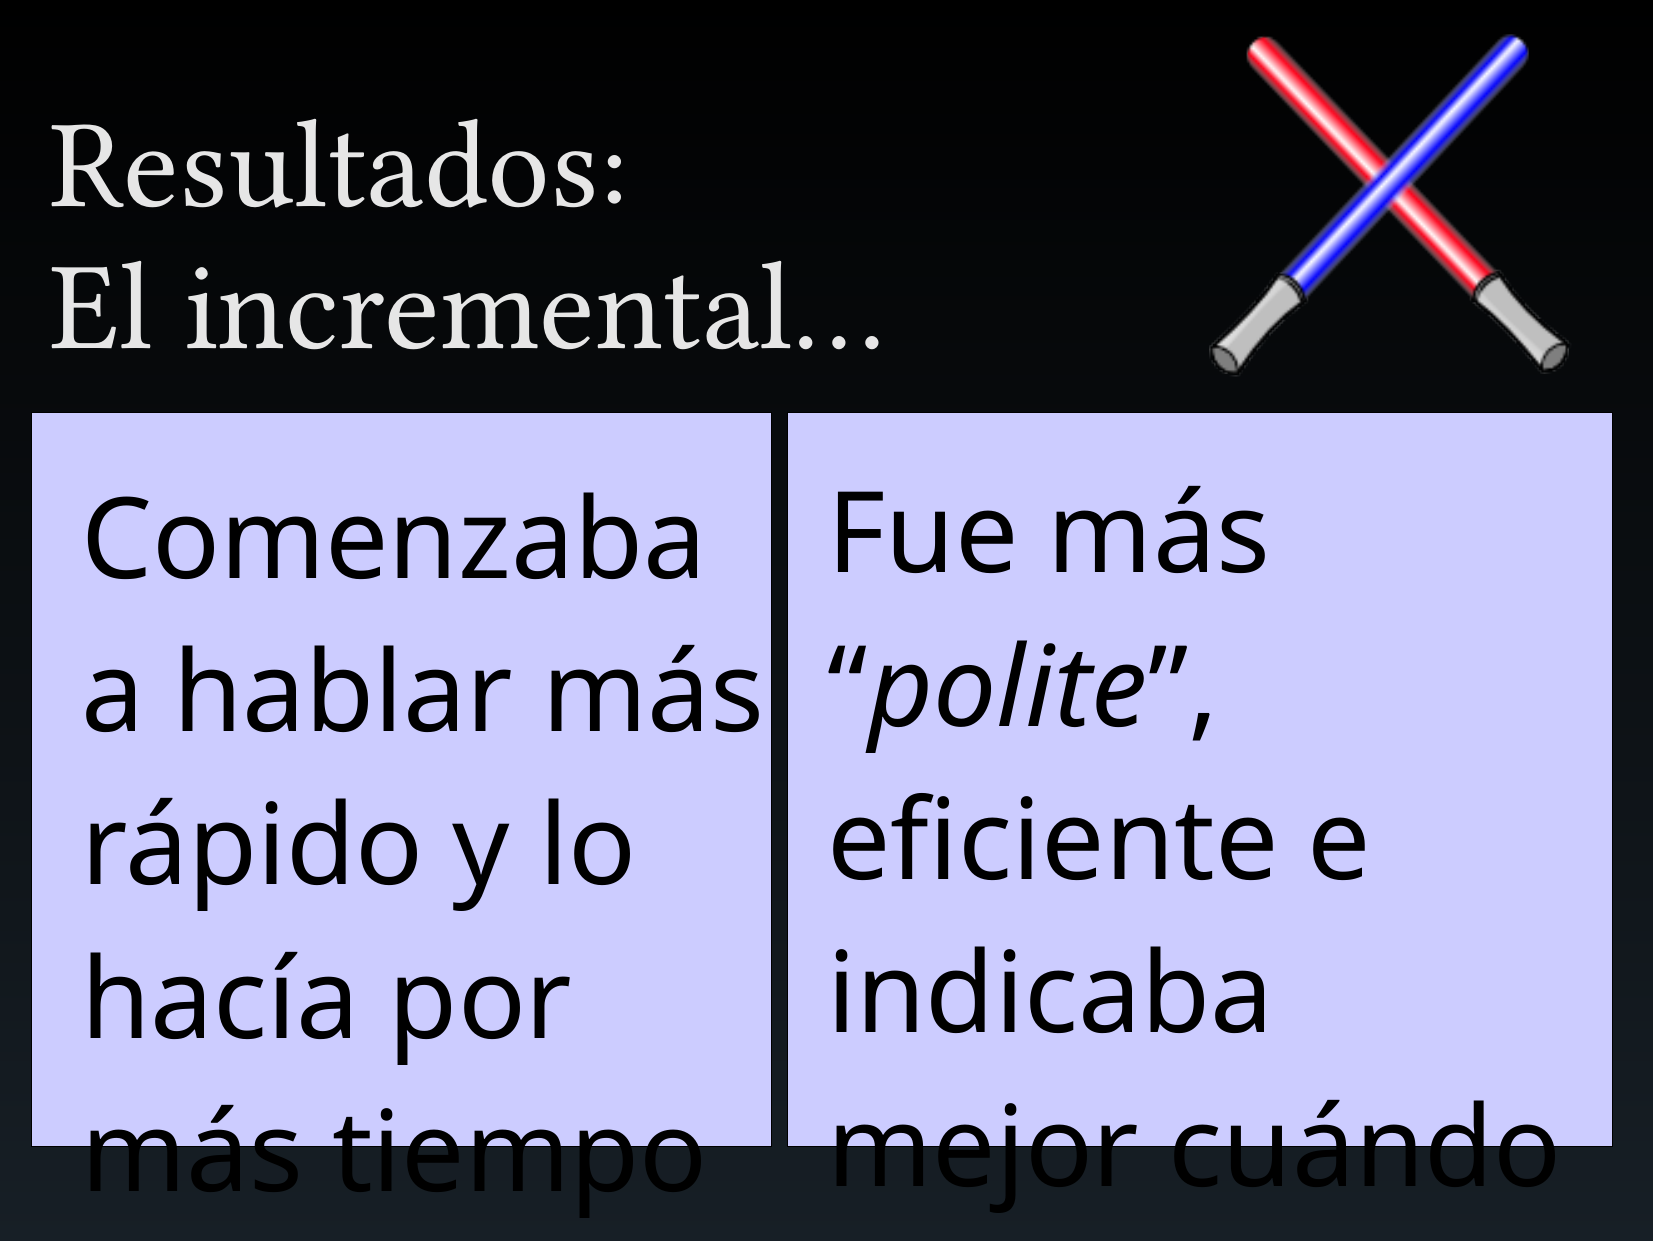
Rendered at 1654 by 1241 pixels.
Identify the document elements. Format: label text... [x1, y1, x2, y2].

text_box Resultados: El incremental... [35, 86, 1648, 387]
text_box [847, 1133, 875, 1147]
text_box [1042, 1133, 1076, 1147]
text_box [885, 1133, 913, 1147]
text_box [31, 412, 772, 1147]
picture [1203, 8, 1579, 384]
text_box Comenzaba a hablar más rápido y lo hacía por más tiempo [66, 450, 788, 1175]
text_box [1375, 1133, 1406, 1147]
text_box [787, 412, 1613, 1147]
text_box [949, 1133, 979, 1147]
text_box [1510, 1133, 1544, 1147]
text_box [1441, 1133, 1473, 1147]
text_box Fue más “polite”, eficiente e indicaba mejor cuándo hablar [812, 445, 1613, 1091]
